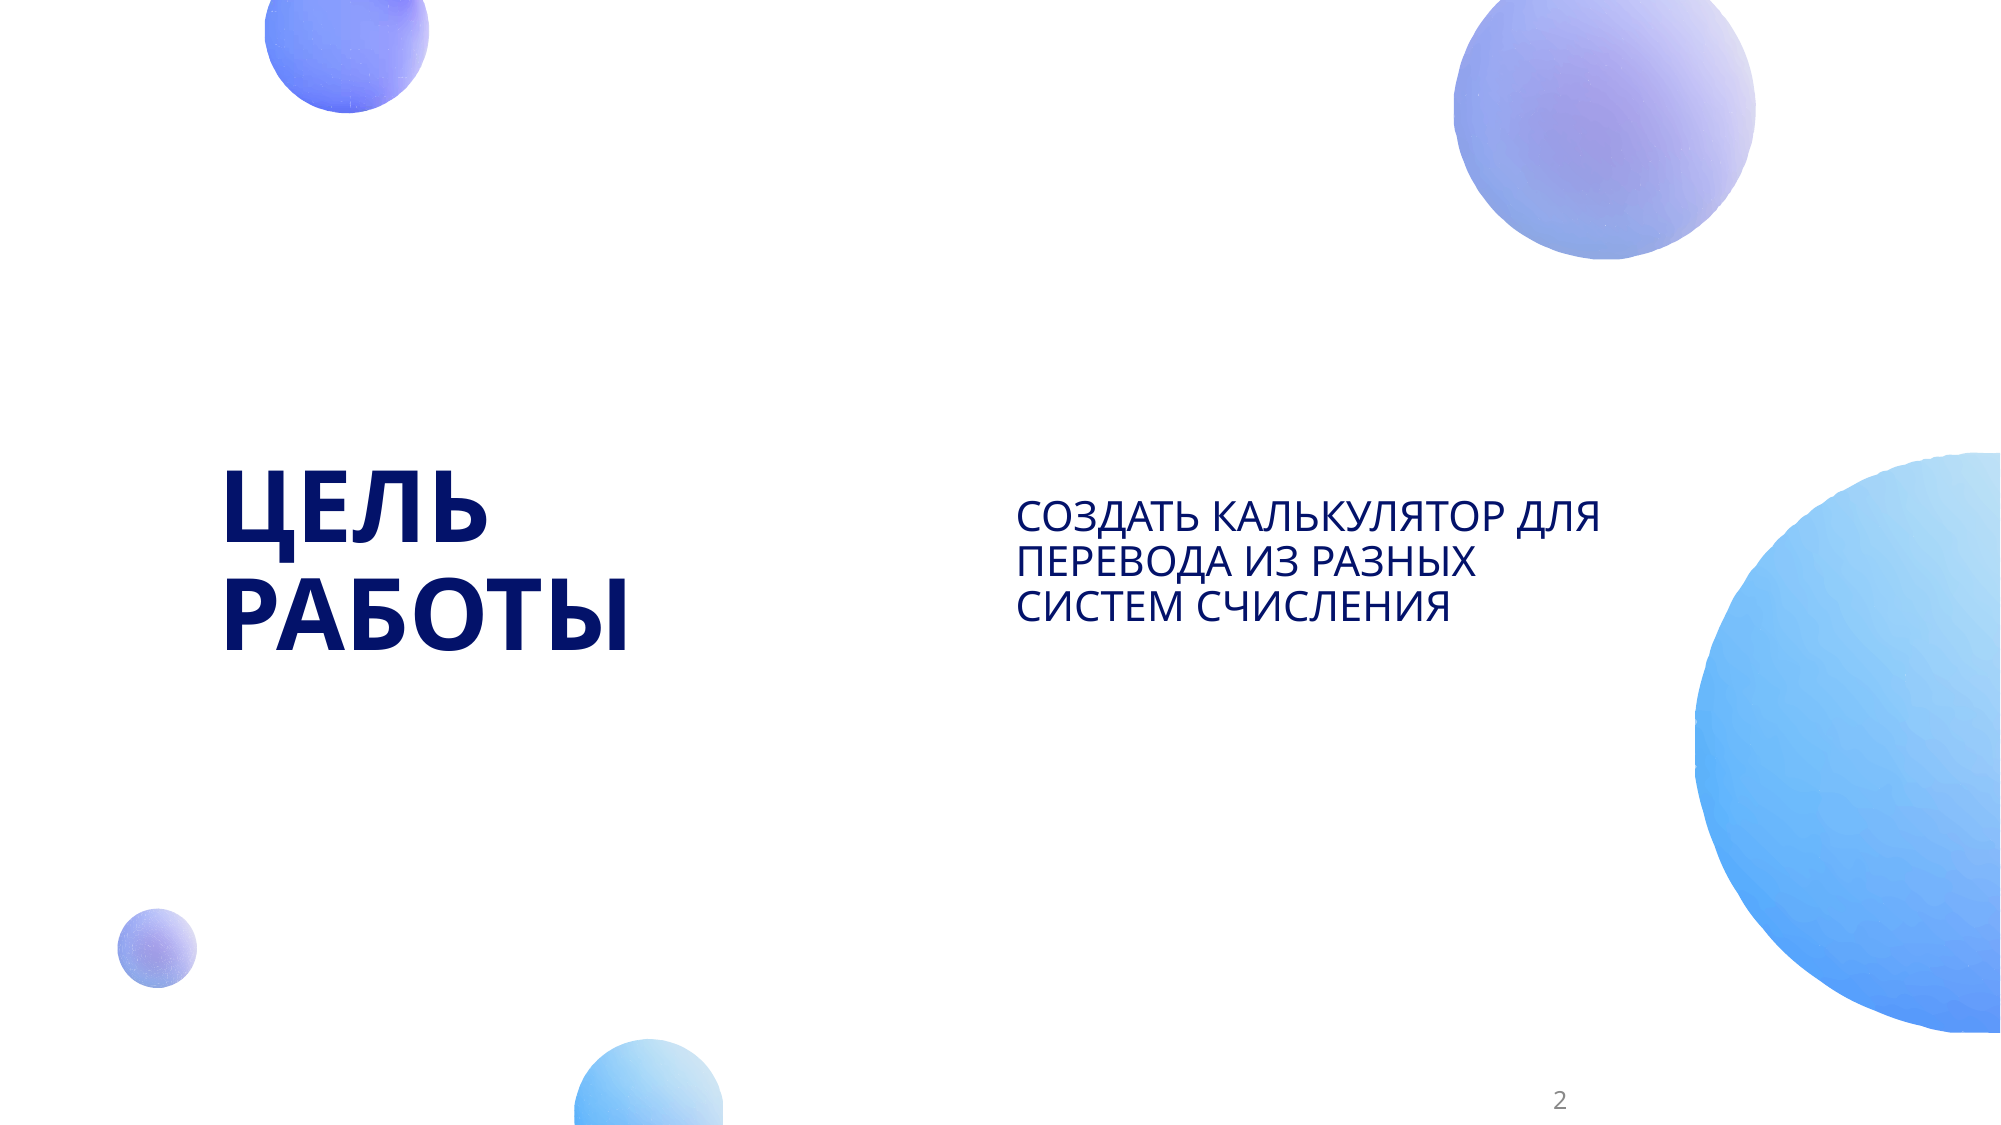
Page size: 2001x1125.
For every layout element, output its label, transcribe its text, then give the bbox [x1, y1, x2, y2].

list Создать калькулятор для перевода из разных систем счисления [1000, 320, 1666, 806]
slide_number 2 [1538, 1076, 1989, 1115]
title ЦЕЛЬ РАБОТЫ [204, 169, 906, 958]
